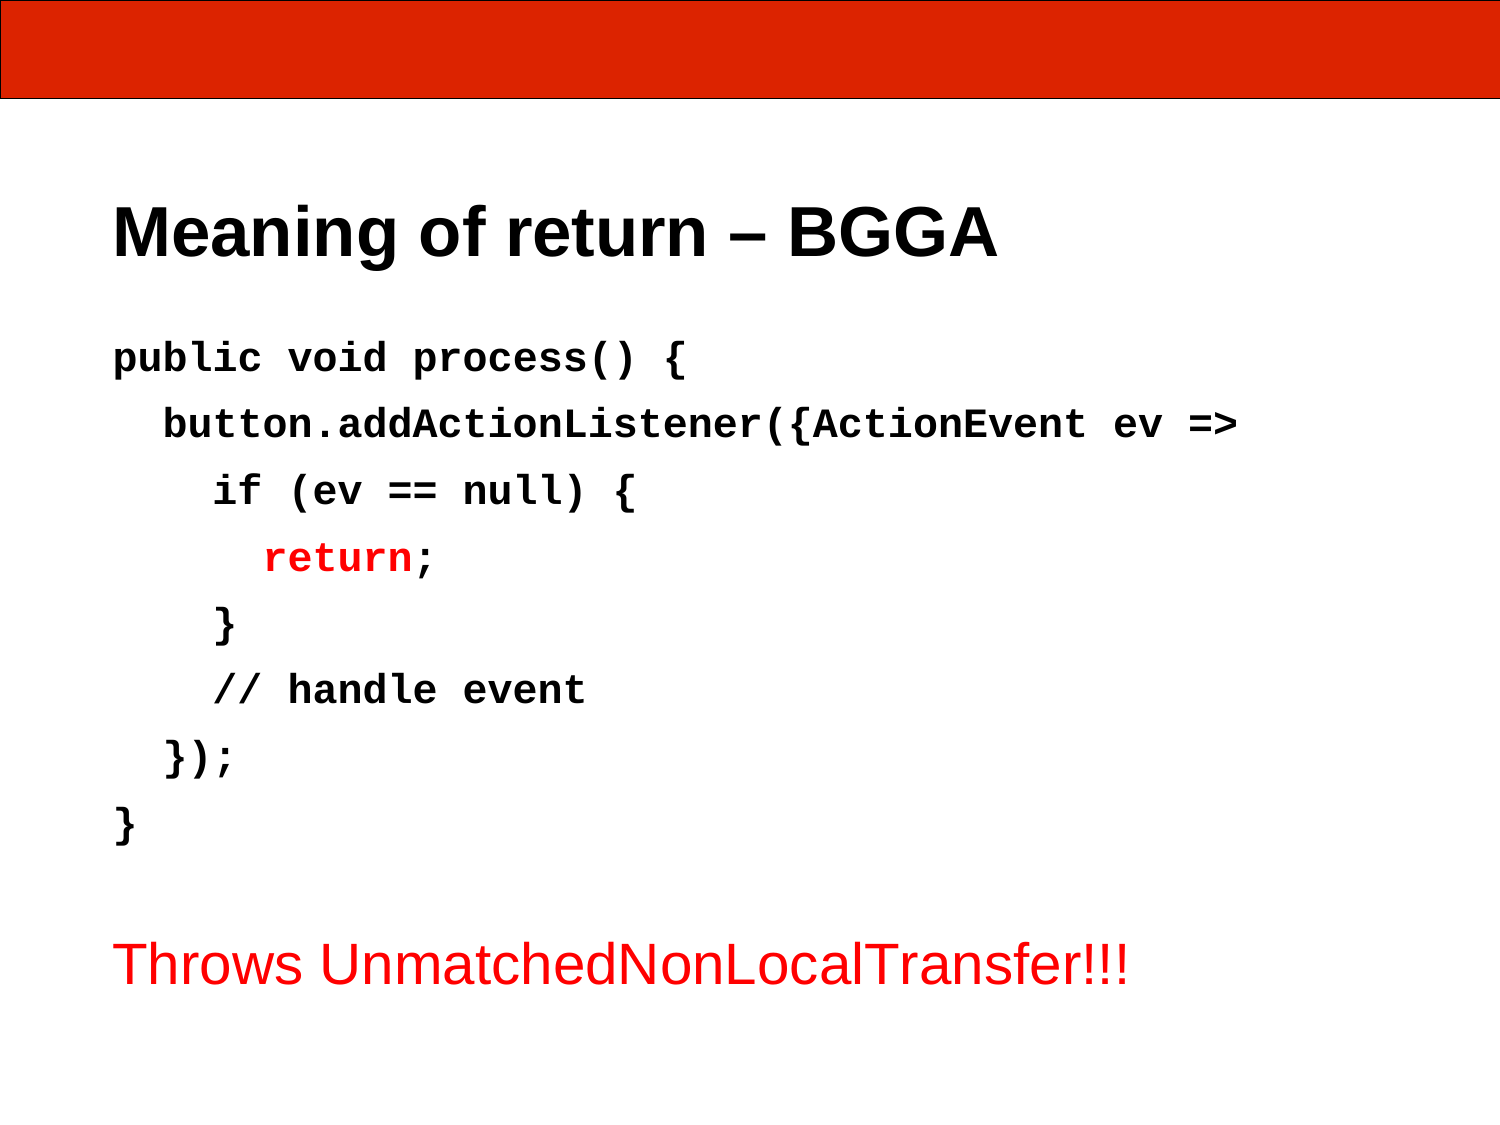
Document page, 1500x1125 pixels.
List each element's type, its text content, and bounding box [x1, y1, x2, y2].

title Meaning of return – BGGA [112, 119, 1417, 271]
list Throws UnmatchedNonLocalTransfer!!! [112, 937, 1463, 1030]
list public void process() { button.addActionListener({ActionEvent ev => if (ev == null) { return; } // handle event }); } [112, 337, 1475, 1030]
